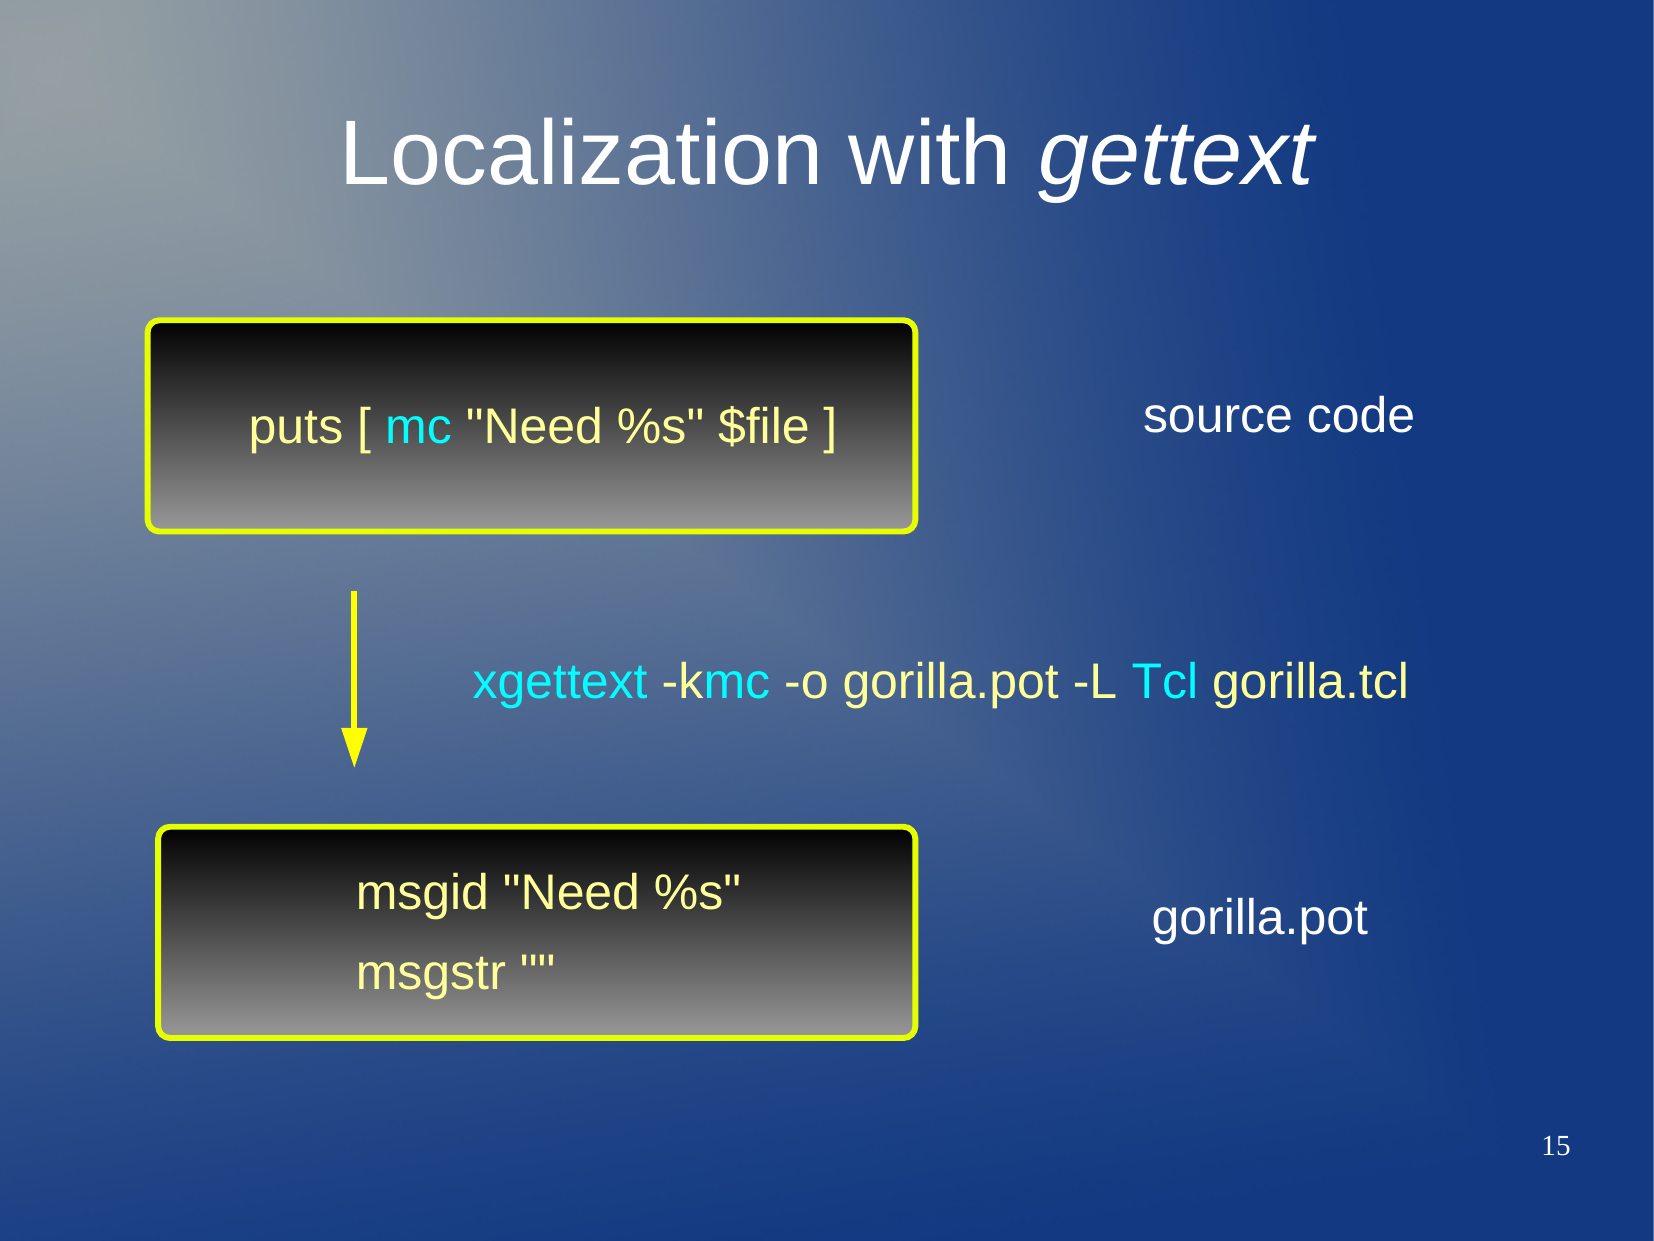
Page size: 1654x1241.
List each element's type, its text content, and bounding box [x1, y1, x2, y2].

text_box msgid "Need %s" msgstr "" [158, 826, 916, 1039]
text_box puts [ mc "Need %s" $file ] [147, 320, 916, 532]
picture [0, 0, 1654, 1241]
title Localization with gettext [82, 49, 1571, 257]
text_box source code [1143, 387, 1439, 443]
text_box gorilla.pot [1151, 889, 1418, 945]
text_box xgettext -kmc -o gorilla.pot -L Tcl gorilla.tcl [472, 652, 1418, 709]
